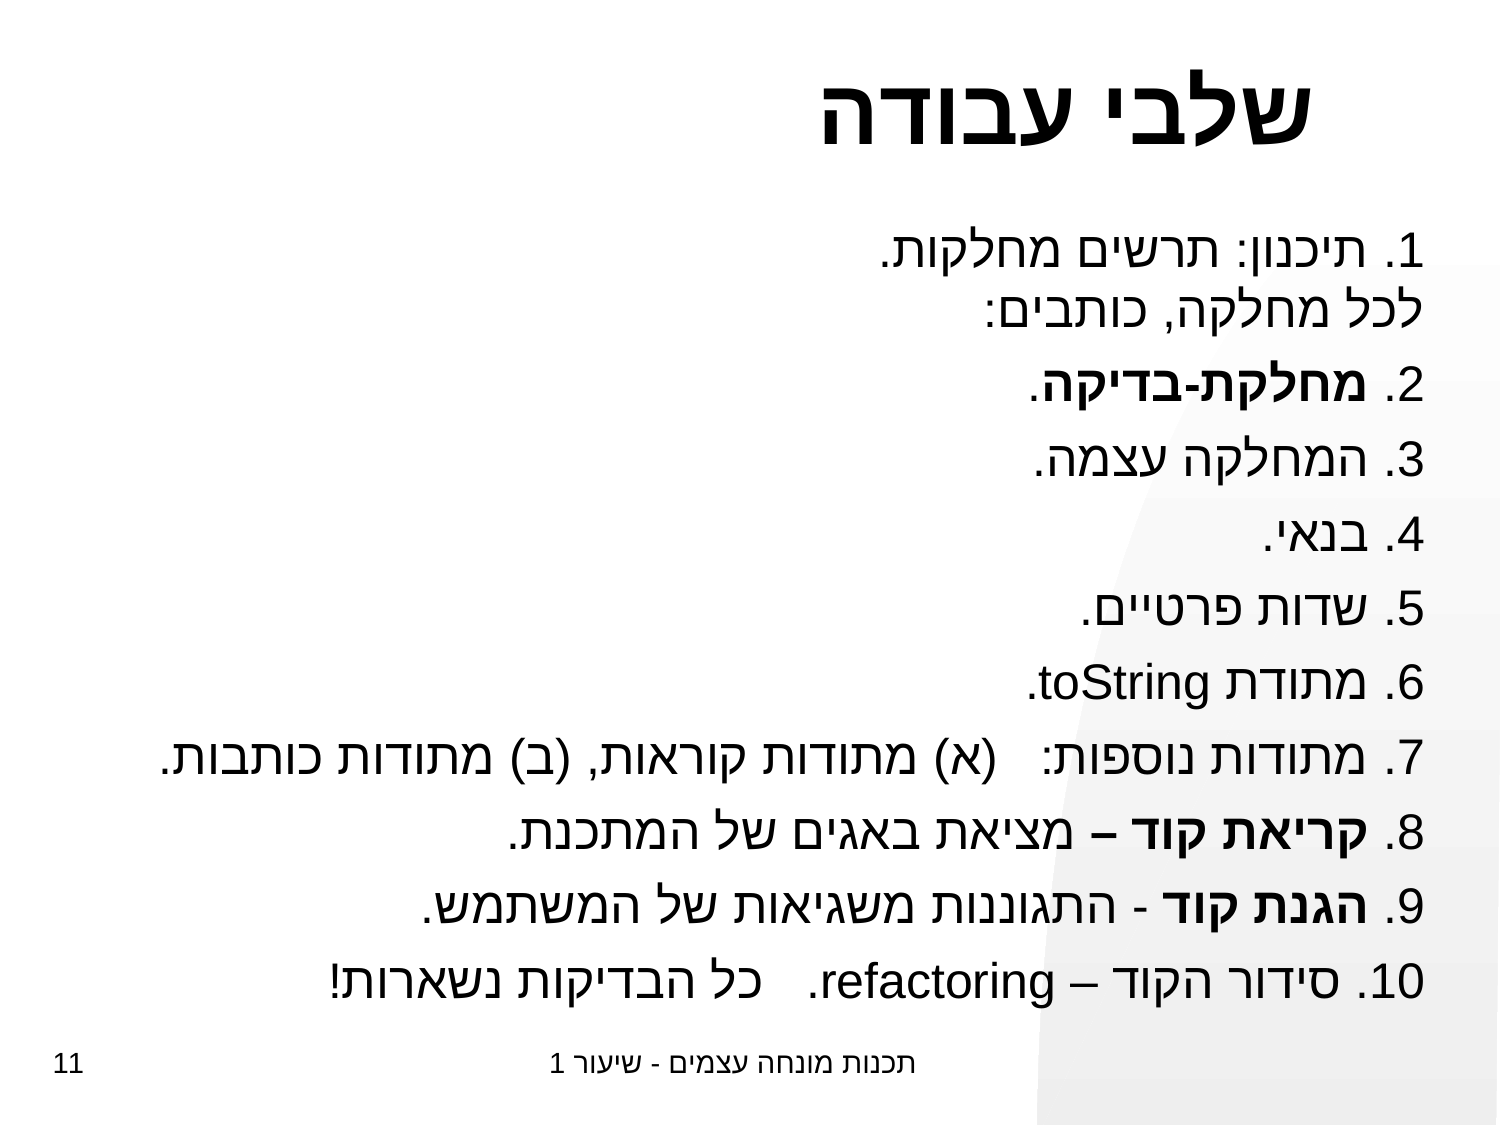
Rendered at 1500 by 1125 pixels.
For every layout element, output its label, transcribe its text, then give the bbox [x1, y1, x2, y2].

text_box שלבי עבודה [29, 15, 1330, 228]
text_box <number> [37, 1025, 350, 1100]
text_box תכנות מונחה עצמים - שיעור 1 [500, 1025, 975, 1100]
text_box 1. תיכנון: תרשים מחלקות. לכל מחלקה, כותבים: 2. מחלקת-בדיקה. 3. המחלקה עצמה. 4. בנאי. 5. שדות פרטיים. 6. מתודת toString. 7. מתודות נוספות: (א) מתודות קוראות, (ב) מתודות כותבות. 8. קריאת קוד – מציאת באגים של המתכנת. 9. הגנת קוד - התגוננות משגיאות של המשתמש. 10. סידור הקוד – refactoring. כל הבדיקות נשארות! [102, 209, 1441, 943]
